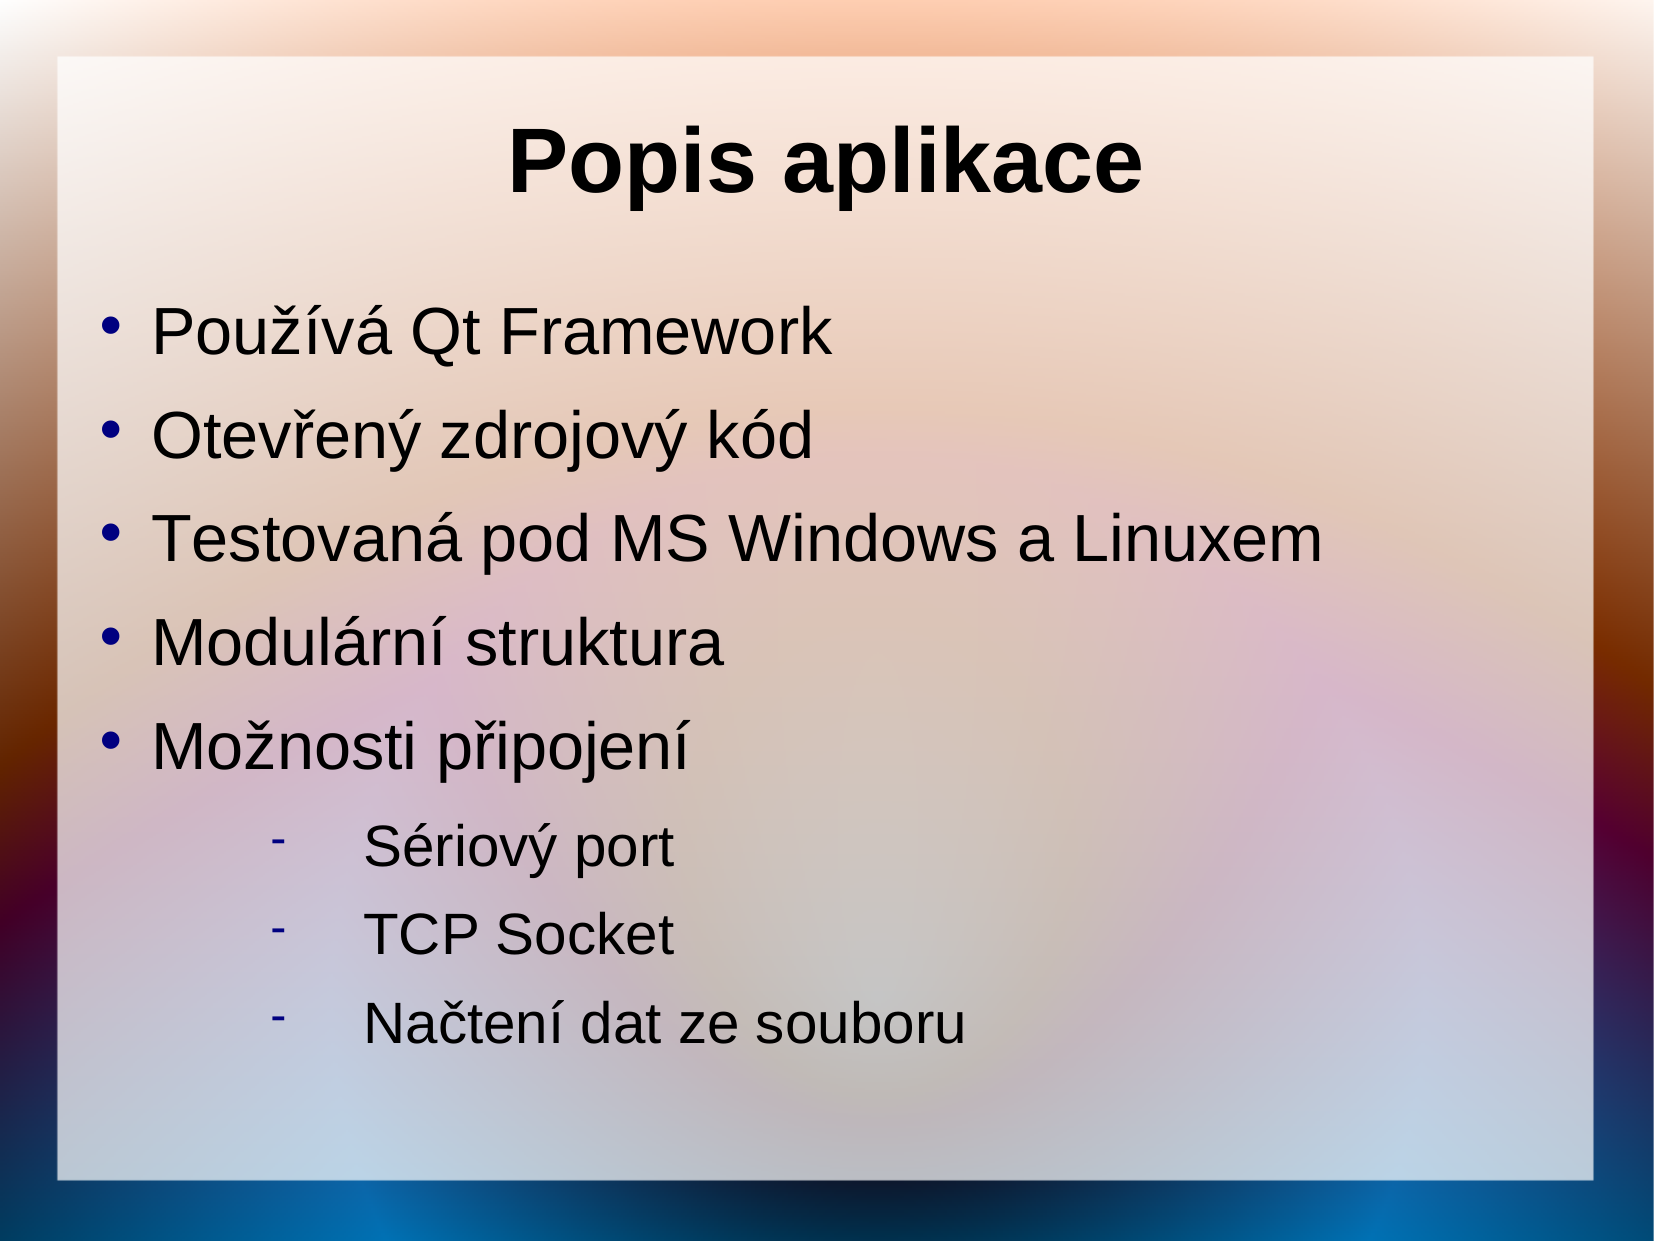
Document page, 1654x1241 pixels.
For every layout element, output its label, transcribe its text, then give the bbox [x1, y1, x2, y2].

list Používá Qt Framework Otevřený zdrojový kód Testovaná pod MS Windows a Linuxem Modulární struktura Možnosti připojení Sériový port TCP Socket Načtení dat ze souboru [82, 290, 1571, 1147]
picture [0, 0, 1654, 1241]
title Popis aplikace [82, 55, 1571, 263]
